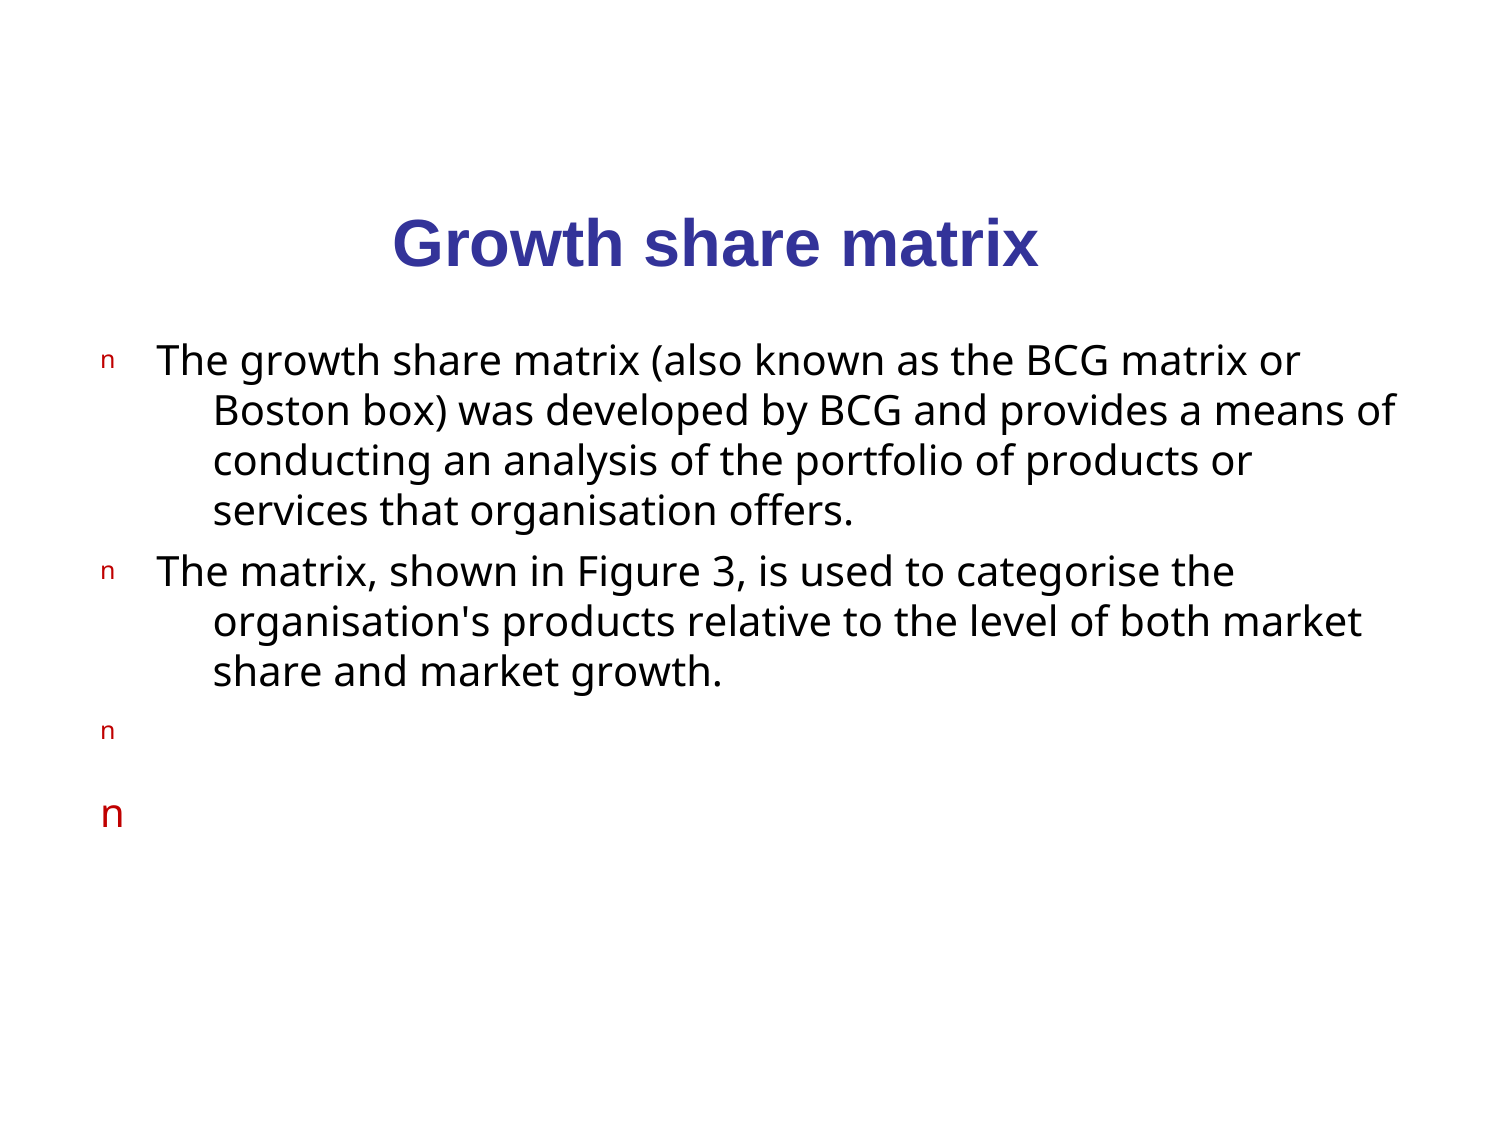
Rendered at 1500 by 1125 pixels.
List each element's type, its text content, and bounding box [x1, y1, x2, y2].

list The growth share matrix (also known as the BCG matrix or Boston box) was developed by BCG and provides a means of conducting an analysis of the portfolio of products or services that organisation offers. The matrix, shown in Figure 3, is used to categorise the organisation's products relative to the level of both market share and market growth. [85, 326, 1415, 1064]
title Growth share matrix [145, 90, 1288, 288]
